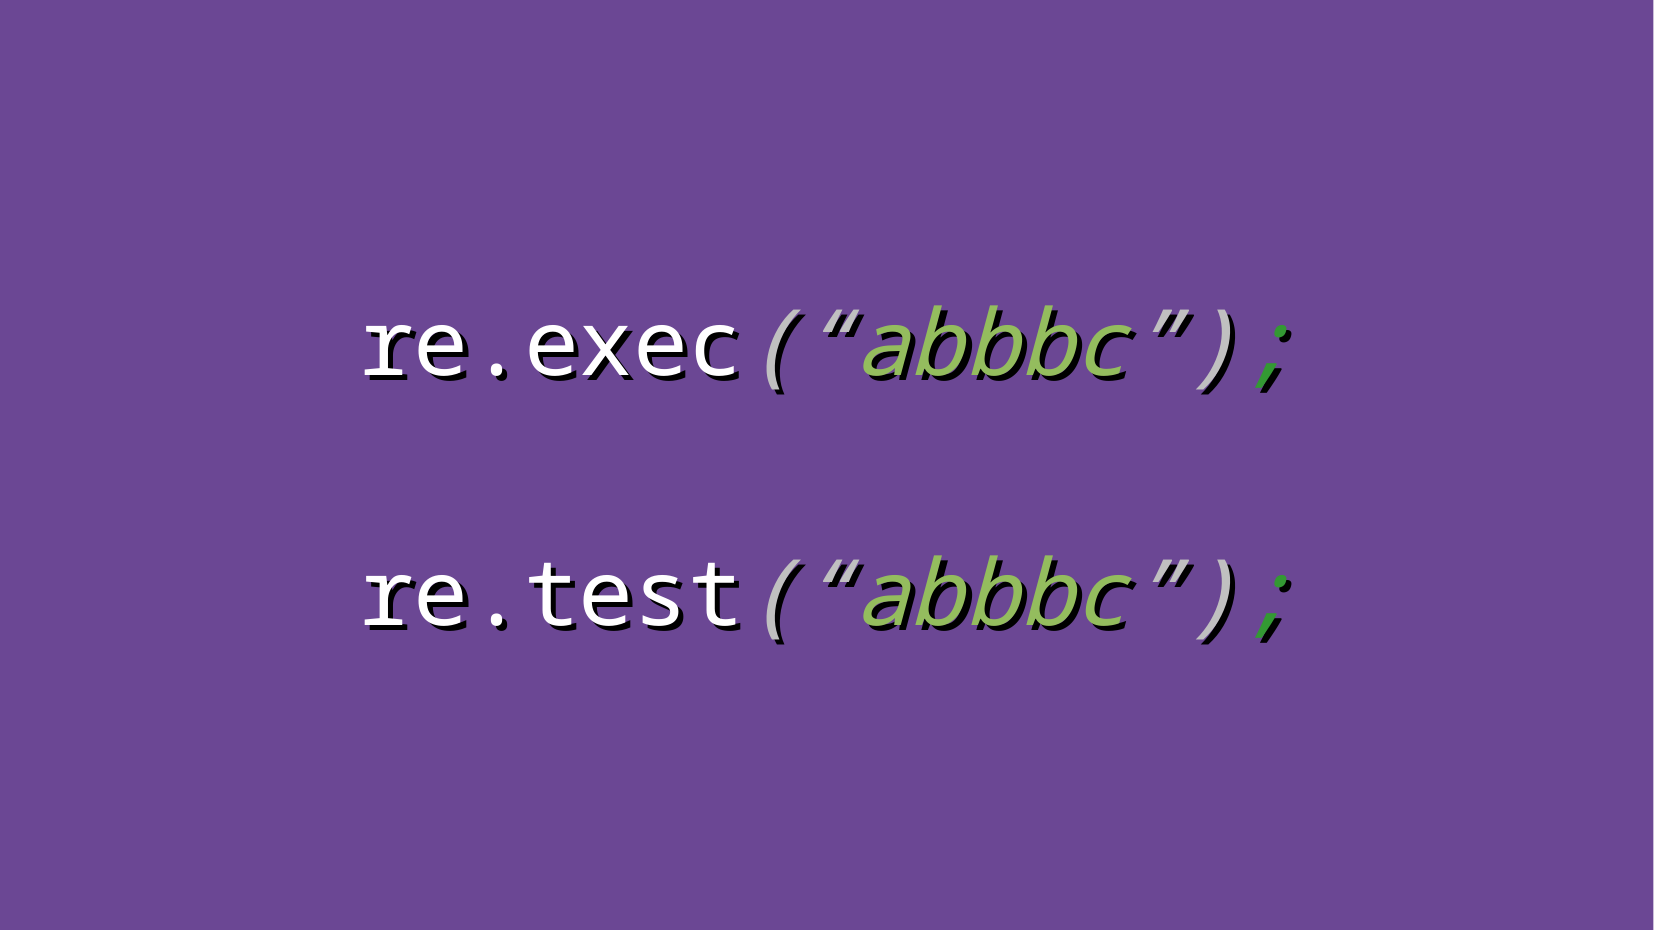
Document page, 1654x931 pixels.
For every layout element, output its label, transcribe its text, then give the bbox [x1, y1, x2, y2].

subtitle re.exec(“abbbc”); re.test(“abbbc”); [82, 105, 1571, 826]
